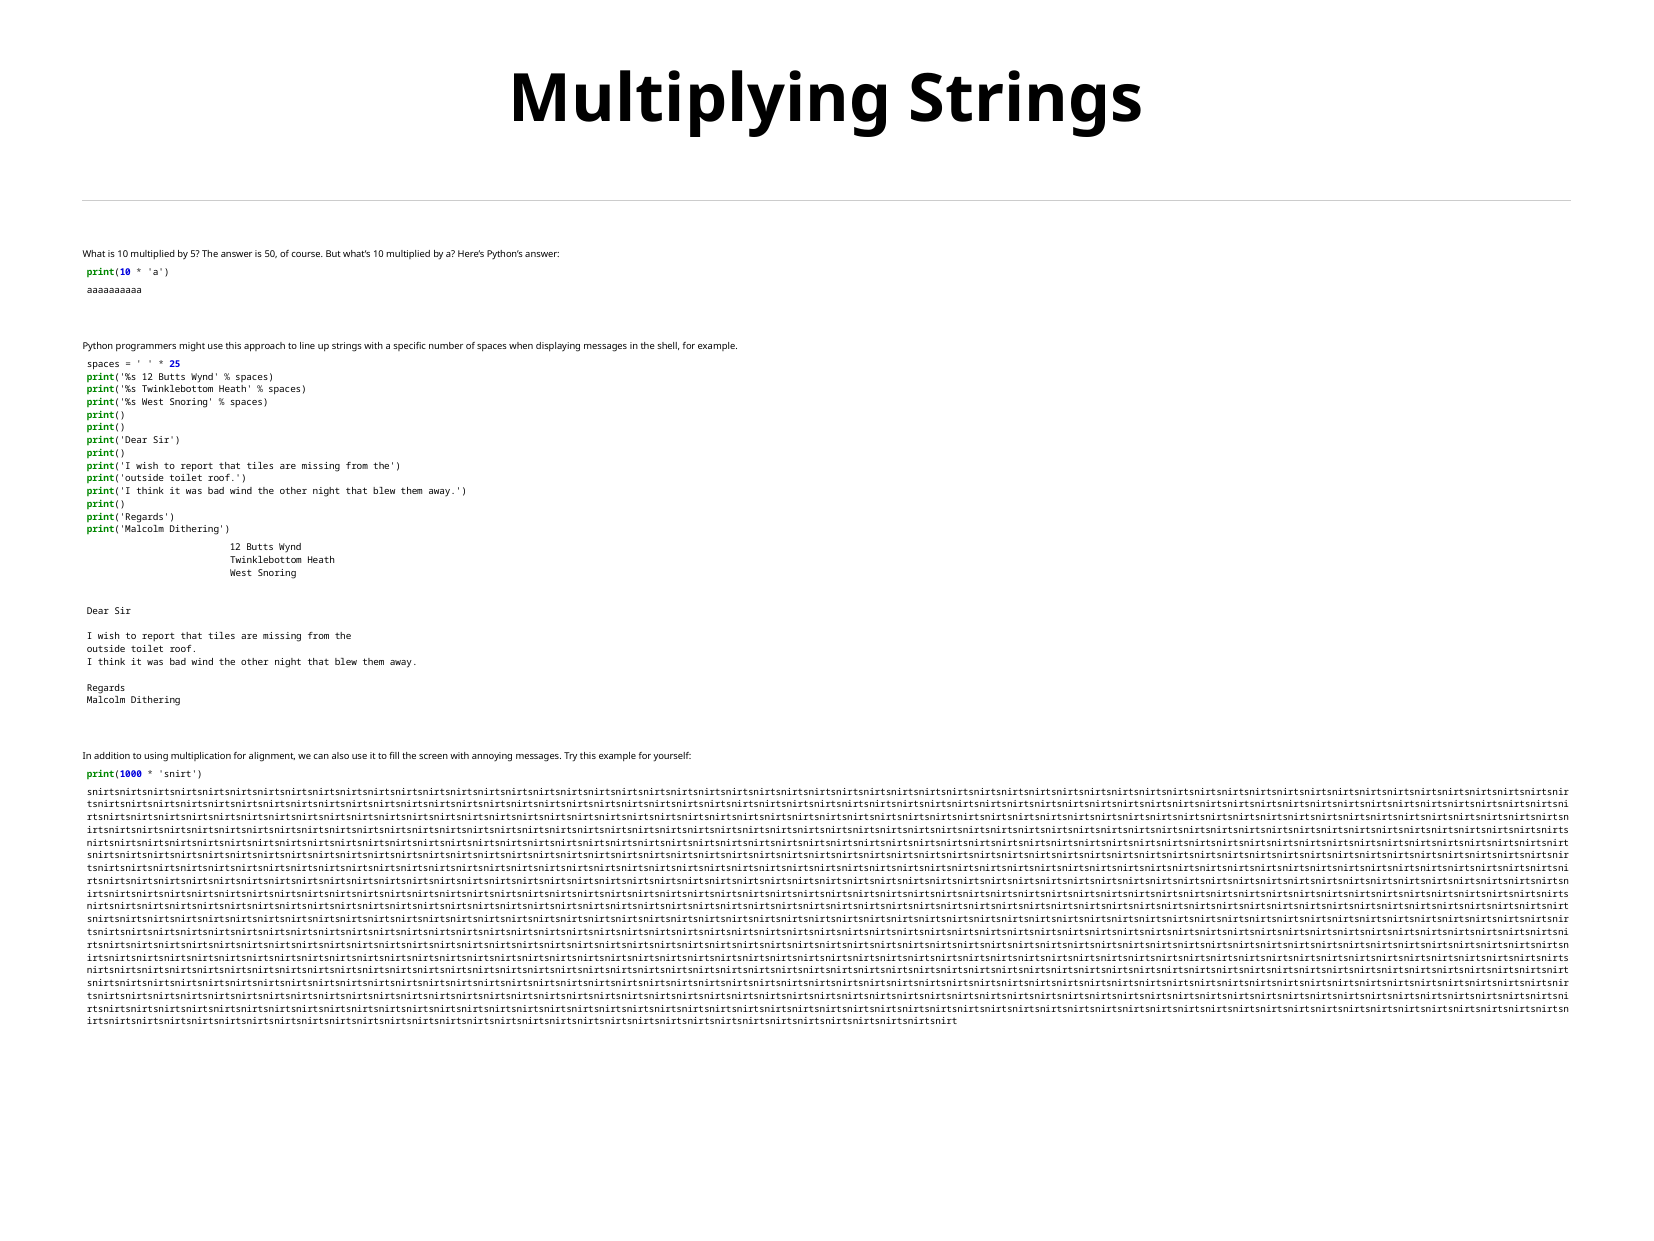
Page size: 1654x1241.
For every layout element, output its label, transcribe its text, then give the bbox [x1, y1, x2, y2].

list What is 10 multiplied by 5? The answer is 50, of course. But what’s 10 multiplied by a? Here’s Python’s answer: print(10 * 'a') aaaaaaaaaa Python programmers might use this approach to line up strings with a specific number of spaces when displaying messages in the shell, for example. spaces = ' ' * 25 print('%s 12 Butts Wynd' % spaces) print('%s Twinklebottom Heath' % spaces) print('%s West Snoring' % spaces) print() print() print('Dear Sir') print() print('I wish to report that tiles are missing from the') print('outside toilet roof.') print('I think it was bad wind the other night that blew them away.') print() print('Regards') print('Malcolm Dithering') 12 Butts Wynd Twinklebottom Heath West Snoring Dear Sir I wish to report that tiles are missing from the outside toilet roof. I think it was bad wind the other night that blew them away. Regards Malcolm Dithering In addition to using multiplication for alignment, we can also use it to fill the screen with annoying messages. Try this example for yourself: print(1000 * 'snirt') snirtsnirtsnirtsnirtsnirtsnirtsnirtsnirtsnirtsnirtsnirtsnirtsnirtsnirtsnirtsnirtsnirtsnirtsnirtsnirtsnirtsnirtsnirtsnirtsnirtsnirtsnirtsnirtsnirtsnirtsnirtsnirtsnirtsnirtsnirtsnirtsnirtsnirtsnirtsnirtsnirtsnirtsnirtsnirtsnirtsnirtsnirtsnirtsnirtsnirtsnirtsnirtsnirtsnirtsnirtsnirtsnirtsnirtsnirtsnirtsnirtsnirtsnirtsnirtsnirtsnirtsnirtsnirtsnirtsnirtsnirtsnirtsnirtsnirtsnirtsnirtsnirtsnirtsnirtsnirtsnirtsnirtsnirtsnirtsnirtsnirtsnirtsnirtsnirtsnirtsnirtsnirtsnirtsnirtsnirtsnirtsnirtsnirtsnirtsnirtsnirtsnirtsnirtsnirtsnirtsnirtsnirtsnirtsnirtsnirtsnirtsnirtsnirtsnirtsnirtsnirtsnirtsnirtsnirtsnirtsnirtsnirtsnirtsnirtsnirtsnirtsnirtsnirtsnirtsnirtsnirtsnirtsnirtsnirtsnirtsnirtsnirtsnirtsnirtsnirtsnirtsnirtsnirtsnirtsnirtsnirtsnirtsnirtsnirtsnirtsnirtsnirtsnirtsnirtsnirtsnirtsnirtsnirtsnirtsnirtsnirtsnirtsnirtsnirtsnirtsnirtsnirtsnirtsnirtsnirtsnirtsnirtsnirtsnirtsnirtsnirtsnirtsnirtsnirtsnirtsnirtsnirtsnirtsnirtsnirtsnirtsnirtsnirtsnirtsnirtsnirtsnirtsnirtsnirtsnirtsnirtsnirtsnirtsnirtsnirtsnirtsnirtsnirtsnirtsnirtsnirtsnirtsnirtsnirtsnirtsnirtsnirtsnirtsnirtsnirtsnirtsnirtsnirtsnirtsnirtsnirtsnirtsnirtsnirtsnirtsnirtsnirtsnirtsnirtsnirtsnirtsnirtsnirtsnirtsnirtsnirtsnirtsnirtsnirtsnirtsnirtsnirtsnirtsnirtsnirtsnirtsnirtsnirtsnirtsnirtsnirtsnirtsnirtsnirtsnirtsnirtsnirtsnirtsnirtsnirtsnirtsnirtsnirtsnirtsnirtsnirtsnirtsnirtsnirtsnirtsnirtsnirtsnirtsnirtsnirtsnirtsnirtsnirtsnirtsnirtsnirtsnirtsnirtsnirtsnirtsnirtsnirtsnirtsnirtsnirtsnirtsnirtsnirtsnirtsnirtsnirtsnirtsnirtsnirtsnirtsnirtsnirtsnirtsnirtsnirtsnirtsnirtsnirtsnirtsnirtsnirtsnirtsnirtsnirtsnirtsnirtsnirtsnirtsnirtsnirtsnirtsnirtsnirtsnirtsnirtsnirtsnirtsnirtsnirtsnirtsnirtsnirtsnirtsnirtsnirtsnirtsnirtsnirtsnirtsnirtsnirtsnirtsnirtsnirtsnirtsnirtsnirtsnirtsnirtsnirtsnirtsnirtsnirtsnirtsnirtsnirtsnirtsnirtsnirtsnirtsnirtsnirtsnirtsnirtsnirtsnirtsnirtsnirtsnirtsnirtsnirtsnirtsnirtsnirtsnirtsnirtsnirtsnirtsnirtsnirtsnirtsnirtsnirtsnirtsnirtsnirtsnirtsnirtsnirtsnirtsnirtsnirtsnirtsnirtsnirtsnirtsnirtsnirtsnirtsnirtsnirtsnirtsnirtsnirtsnirtsnirtsnirtsnirtsnirtsnirtsnirtsnirtsnirtsnirtsnirtsnirtsnirtsnirtsnirtsnirtsnirtsnirtsnirtsnirtsnirtsnirtsnirtsnirtsnirtsnirtsnirtsnirtsnirtsnirtsnirtsnirtsnirtsnirtsnirtsnirtsnirtsnirtsnirtsnirtsnirtsnirtsnirtsnirtsnirtsnirtsnirtsnirtsnirtsnirtsnirtsnirtsnirtsnirtsnirtsnirtsnirtsnirtsnirtsnirtsnirtsnirtsnirtsnirtsnirtsnirtsnirtsnirtsnirtsnirtsnirtsnirtsnirtsnirtsnirtsnirtsnirtsnirtsnirtsnirtsnirtsnirtsnirtsnirtsnirtsnirtsnirtsnirtsnirtsnirtsnirtsnirtsnirtsnirtsnirtsnirtsnirtsnirtsnirtsnirtsnirtsnirtsnirtsnirtsnirtsnirtsnirtsnirtsnirtsnirtsnirtsnirtsnirtsnirtsnirtsnirtsnirtsnirtsnirtsnirtsnirtsnirtsnirtsnirtsnirtsnirtsnirtsnirtsnirtsnirtsnirtsnirtsnirtsnirtsnirtsnirtsnirtsnirtsnirtsnirtsnirtsnirtsnirtsnirtsnirtsnirtsnirtsnirtsnirtsnirtsnirtsnirtsnirtsnirtsnirtsnirtsnirtsnirtsnirtsnirtsnirtsnirtsnirtsnirtsnirtsnirtsnirtsnirtsnirtsnirtsnirtsnirtsnirtsnirtsnirtsnirtsnirtsnirtsnirtsnirtsnirtsnirtsnirtsnirtsnirtsnirtsnirtsnirtsnirtsnirtsnirtsnirtsnirtsnirtsnirtsnirtsnirtsnirtsnirtsnirtsnirtsnirtsnirtsnirtsnirtsnirtsnirtsnirtsnirtsnirtsnirtsnirtsnirtsnirtsnirtsnirtsnirtsnirtsnirtsnirtsnirtsnirtsnirtsnirtsnirtsnirtsnirtsnirtsnirtsnirtsnirtsnirtsnirtsnirtsnirtsnirtsnirtsnirtsnirtsnirtsnirtsnirtsnirtsnirtsnirtsnirtsnirtsnirtsnirtsnirtsnirtsnirtsnirtsnirtsnirtsnirtsnirtsnirtsnirtsnirtsnirtsnirtsnirtsnirtsnirtsnirtsnirtsnirtsnirtsnirtsnirtsnirtsnirtsnirtsnirtsnirtsnirtsnirtsnirtsnirtsnirtsnirtsnirtsnirtsnirtsnirtsnirtsnirtsnirtsnirtsnirtsnirtsnirtsnirtsnirtsnirtsnirtsnirtsnirtsnirtsnirtsnirtsnirtsnirtsnirtsnirtsnirtsnirtsnirtsnirtsnirtsnirtsnirtsnirtsnirtsnirtsnirtsnirtsnirtsnirtsnirtsnirtsnirtsnirtsnirtsnirtsnirtsnirtsnirtsnirtsnirtsnirtsnirtsnirtsnirtsnirtsnirtsnirtsnirtsnirtsnirtsnirtsnirtsnirtsnirtsnirtsnirtsnirtsnirtsnirtsnirtsnirtsnirtsnirtsnirtsnirtsnirtsnirtsnirtsnirtsnirtsnirtsnirtsnirtsnirtsnirtsnirtsnirtsnirtsnirtsnirtsnirtsnirtsnirtsnirtsnirtsnirtsnirtsnirtsnirtsnirtsnirtsnirtsnirtsnirtsnirtsnirtsnirtsnirtsnirtsnirtsnirtsnirtsnirtsnirtsnirtsnirtsnirtsnirtsnirtsnirtsnirtsnirtsnirtsnirtsnirtsnirtsnirtsnirtsnirtsnirtsnirtsnirtsnirtsnirtsnirtsnirtsnirtsnirtsnirtsnirtsnirtsnirtsnirtsnirtsnirtsnirtsnirtsnirtsnirtsnirtsnirtsnirtsnirtsnirtsnirtsnirtsnirtsnirtsnirtsnirtsnirtsnirtsnirtsnirtsnirtsnirtsnirtsnirtsnirtsnirtsnirtsnirtsnirtsnirtsnirtsnirtsnirtsnirtsnirtsnirtsnirtsnirtsnirtsnirtsnirtsnirtsnirtsnirtsnirtsnirtsnirtsnirtsnirtsnirtsnirtsnirtsnirtsnirtsnirtsnirtsnirtsnirtsnirtsnirtsnirtsnirtsnirtsnirtsnirtsnirtsnirtsnirtsnirtsnirtsnirtsnirtsnirtsnirtsnirtsnirtsnirtsnirtsnirtsnirtsnirtsnirtsnirtsnirtsnirtsnirtsnirtsnirtsnirtsnirtsnirtsnirtsnirtsnirtsnirtsnirtsnirtsnirtsnirtsnirtsnirtsnirtsnirtsnirtsnirtsnirtsnirtsnirtsnirtsnirtsnirtsnirtsnirtsnirtsnirtsnirtsnirtsnirtsnirtsnirtsnirtsnirtsnirtsnirtsnirtsnirtsnirtsnirtsnirtsnirtsnirtsnirtsnirtsnirtsnirtsnirtsnirtsnirtsnirtsnirtsnirtsnirtsnirtsnirtsnirtsnirtsnirtsnirtsnirtsnirtsnirtsnirtsnirtsnirtsnirtsnirtsnirtsnirtsnirtsnirtsnirtsnirtsnirtsnirtsnirtsnirtsnirtsnirtsnirtsnirtsnirt [82, 248, 1571, 1111]
title Multiplying Strings [82, 25, 1571, 166]
